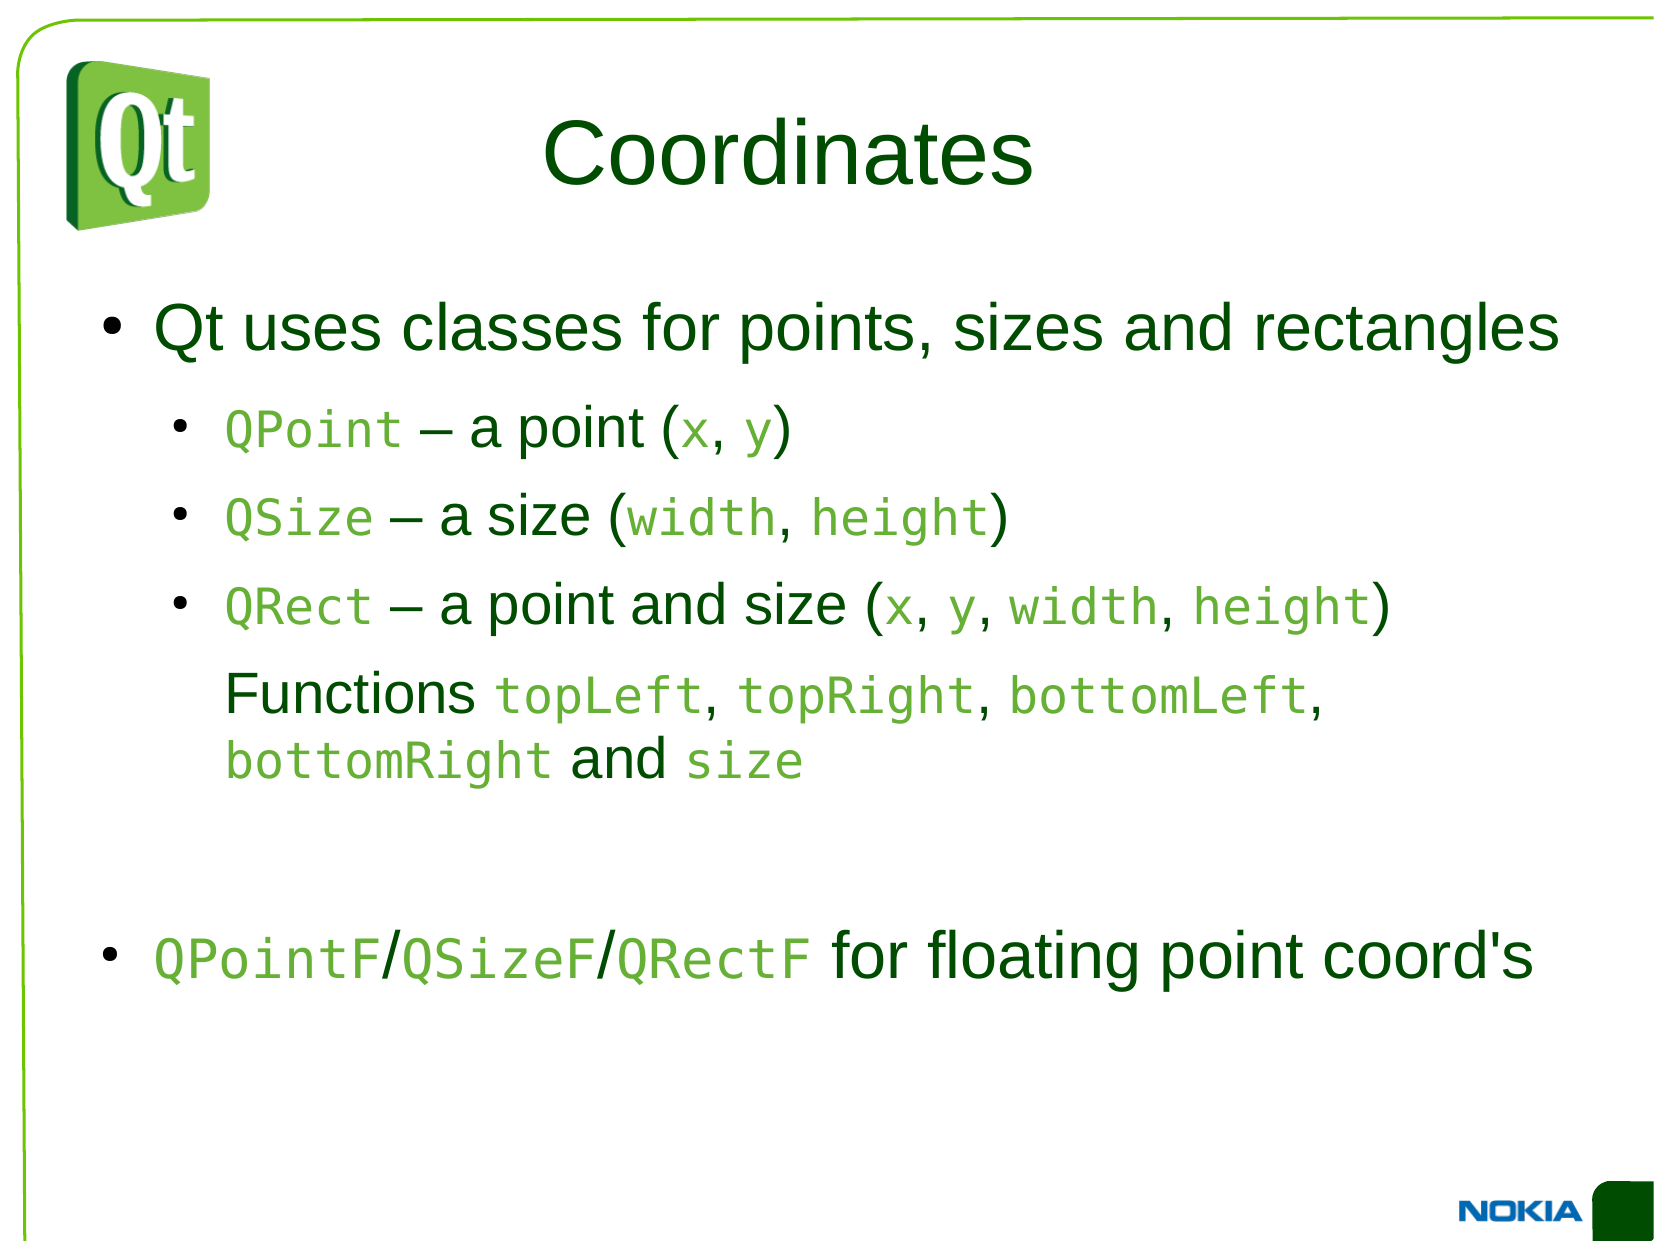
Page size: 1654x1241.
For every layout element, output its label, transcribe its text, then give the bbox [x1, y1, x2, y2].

picture [1459, 1200, 1583, 1222]
title Coordinates [251, 49, 1327, 257]
picture [66, 61, 210, 231]
list Qt uses classes for points, sizes and rectangles QPoint – a point (x, y) QSize – a size (width, height) QRect – a point and size (x, y, width, height) Functions topLeft, topRight, bottomLeft, bottomRight and size QPointF/QSizeF/QRectF for floating point coord's [82, 290, 1571, 1094]
